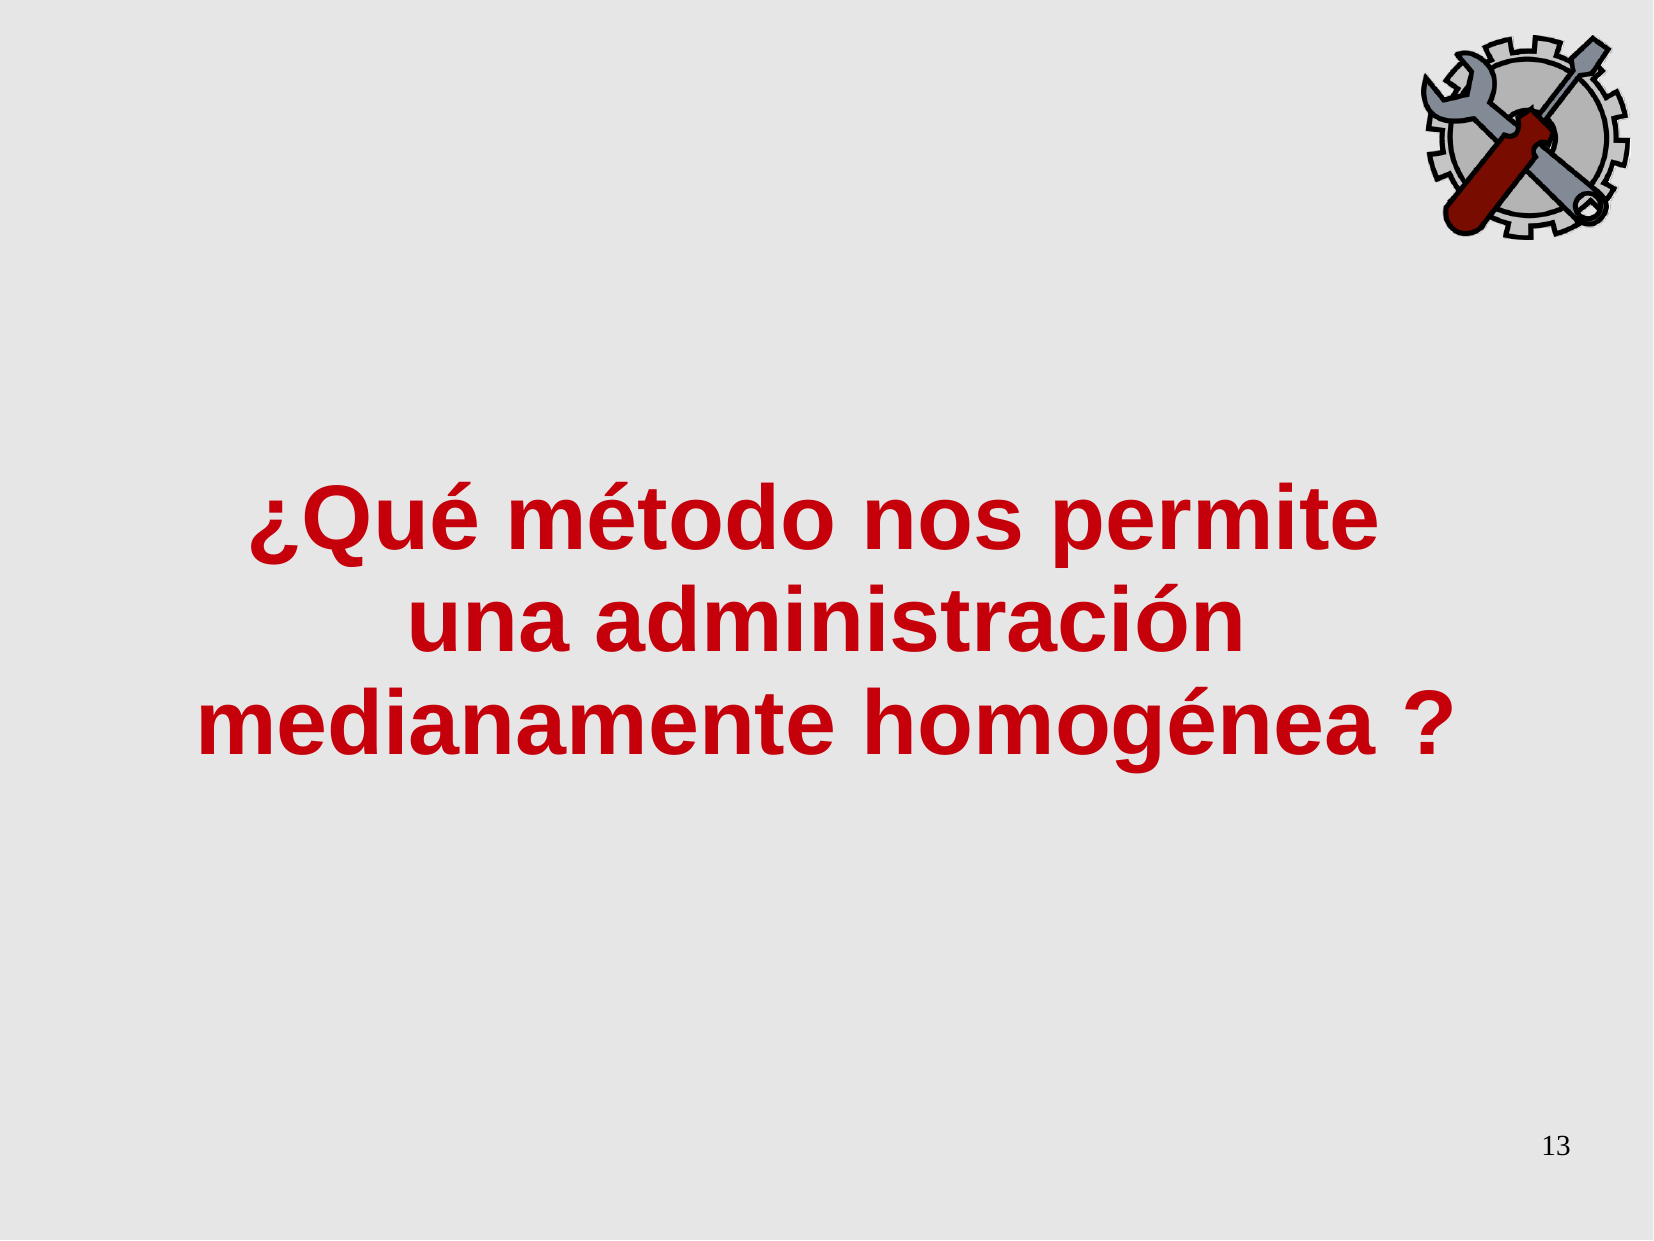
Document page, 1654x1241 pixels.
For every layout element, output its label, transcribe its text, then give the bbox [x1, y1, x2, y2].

picture [1421, 35, 1630, 240]
title ¿Qué método nos permite una administración medianamente homogénea ? [82, 466, 1571, 774]
